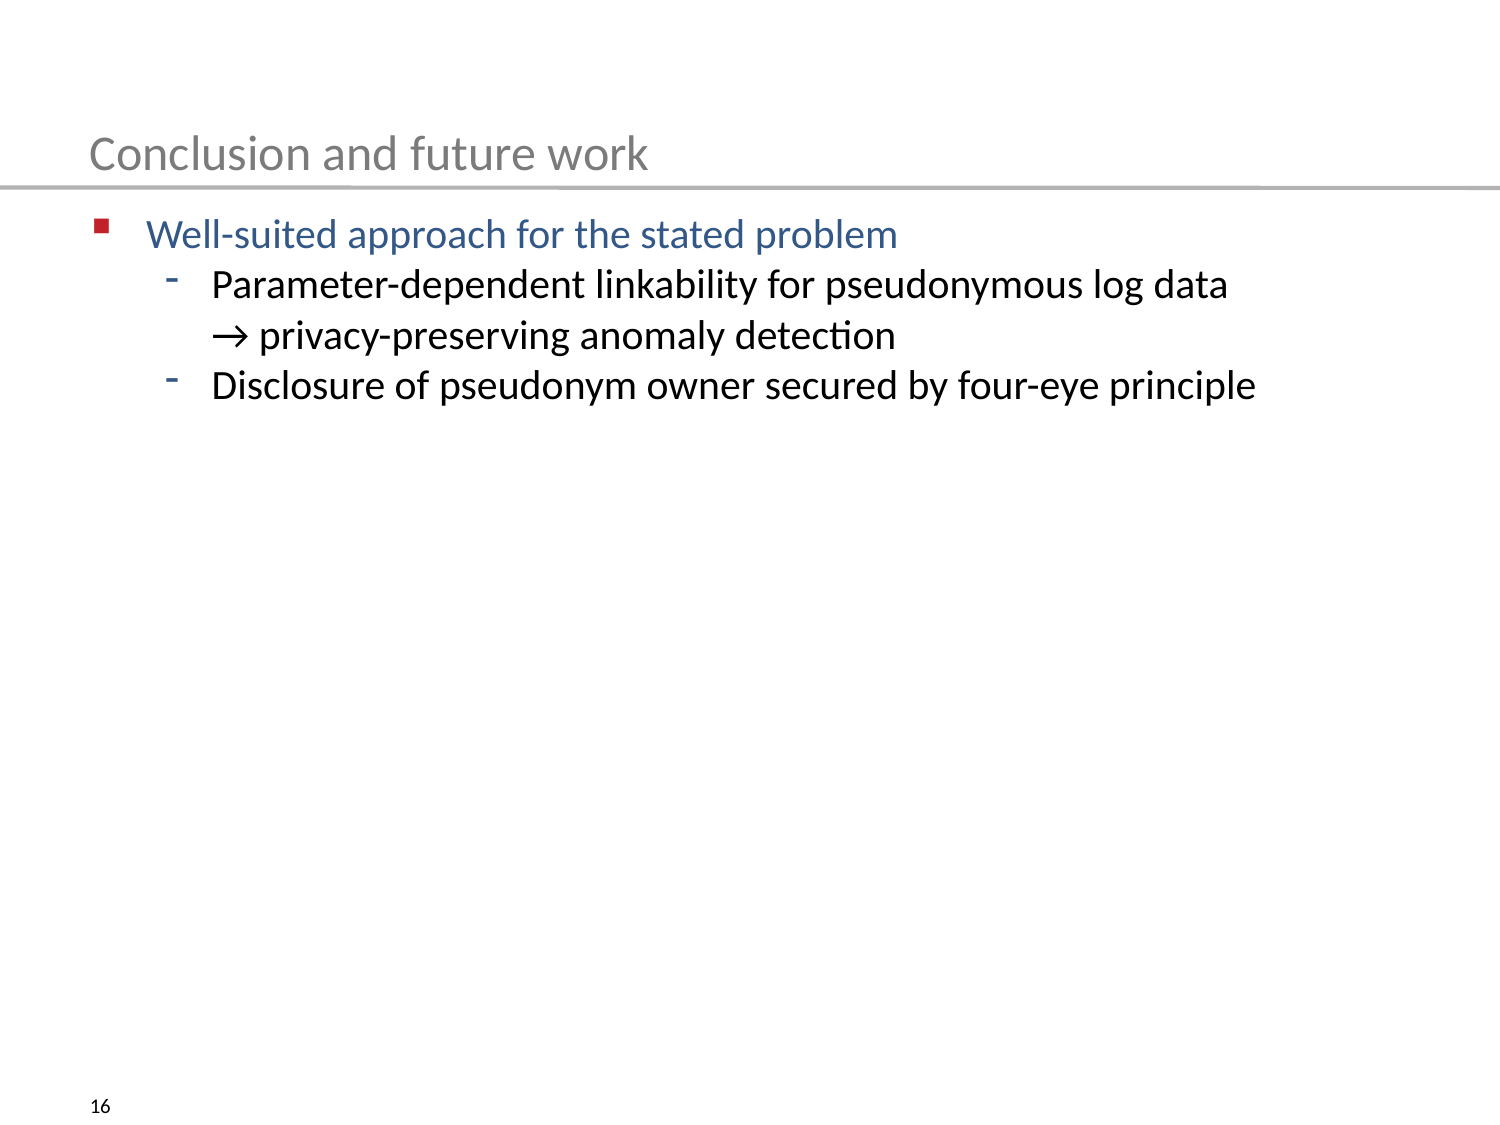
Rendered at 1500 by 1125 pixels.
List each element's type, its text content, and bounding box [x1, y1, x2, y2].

text_box Well-suited approach for the stated problem Parameter-dependent linkability for pseudonymous log data → privacy-preserving anomaly detection Disclosure of pseudonym owner secured by four-eye principle [75, 199, 1463, 1100]
text_box Conclusion and future work [75, 19, 1463, 188]
